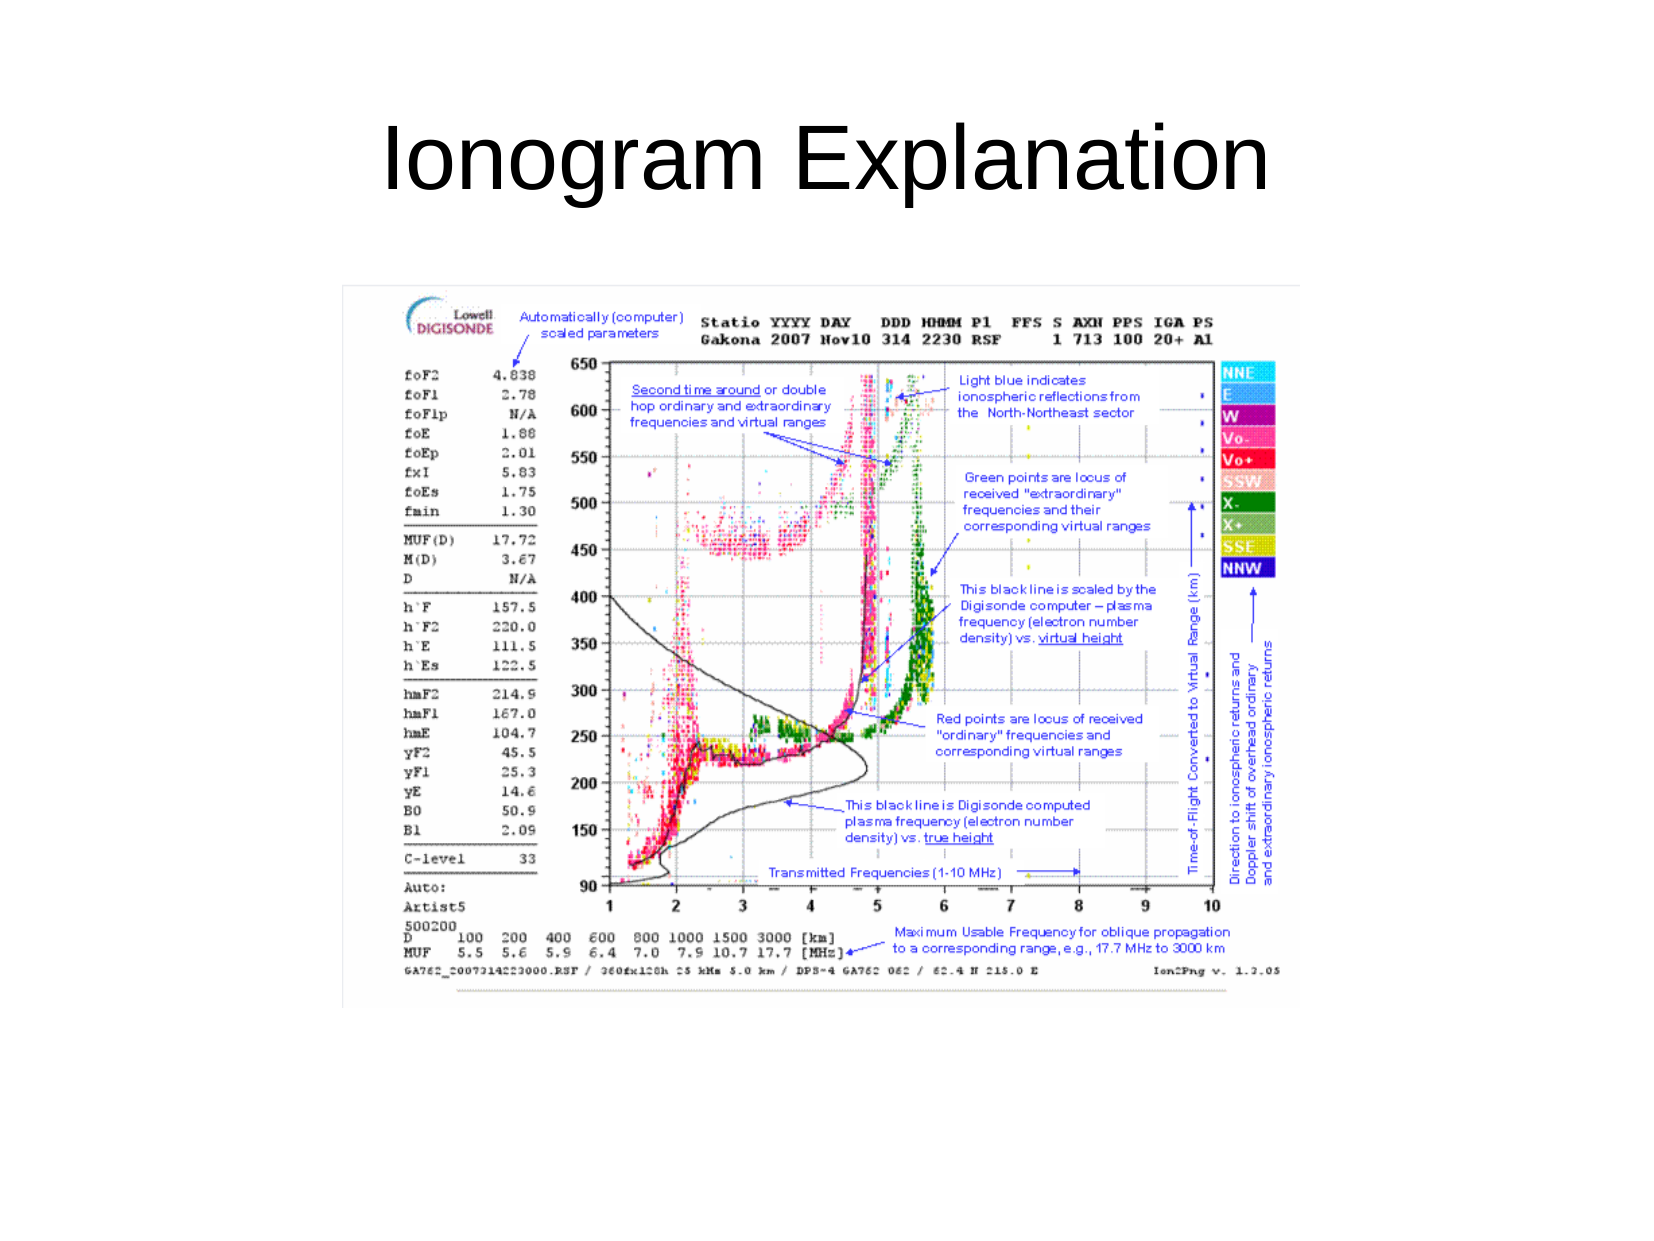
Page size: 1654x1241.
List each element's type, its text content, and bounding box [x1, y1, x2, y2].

title Ionogram Explanation [82, 49, 1571, 257]
picture [342, 281, 1300, 1008]
